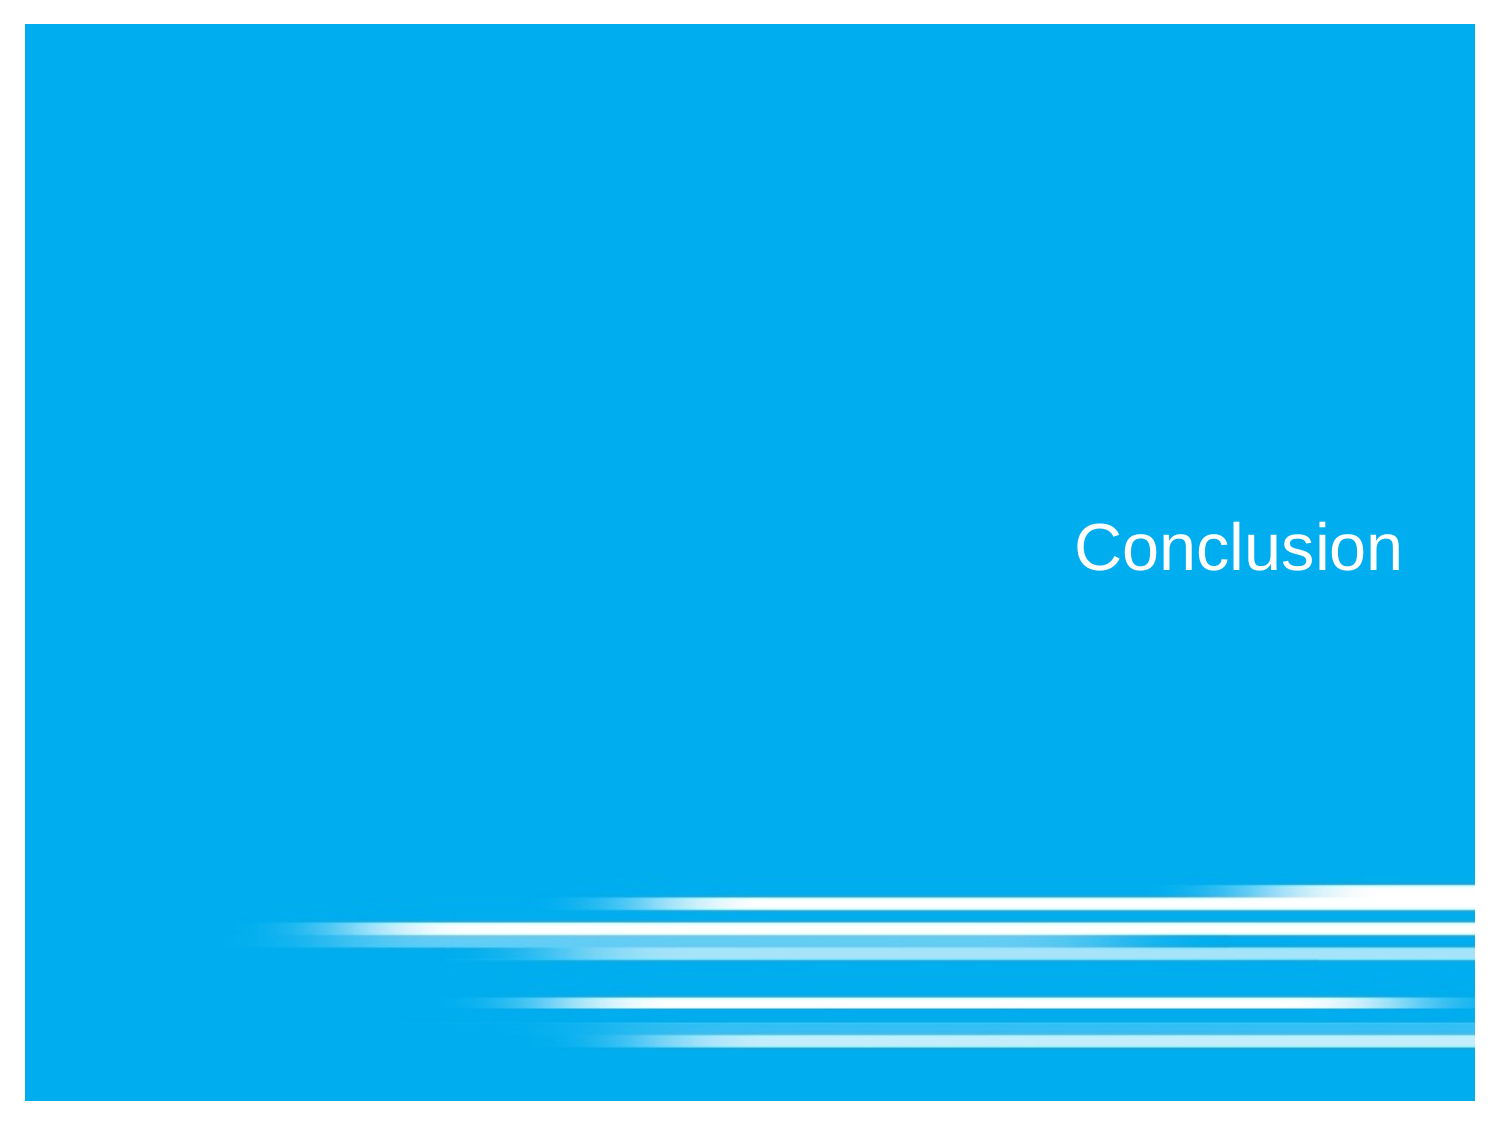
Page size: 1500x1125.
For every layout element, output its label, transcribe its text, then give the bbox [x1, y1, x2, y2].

picture [572, 884, 1475, 911]
picture [483, 996, 1475, 1009]
title Conclusion [53, 449, 1404, 638]
picture [579, 1023, 1475, 1048]
picture [278, 921, 1475, 961]
